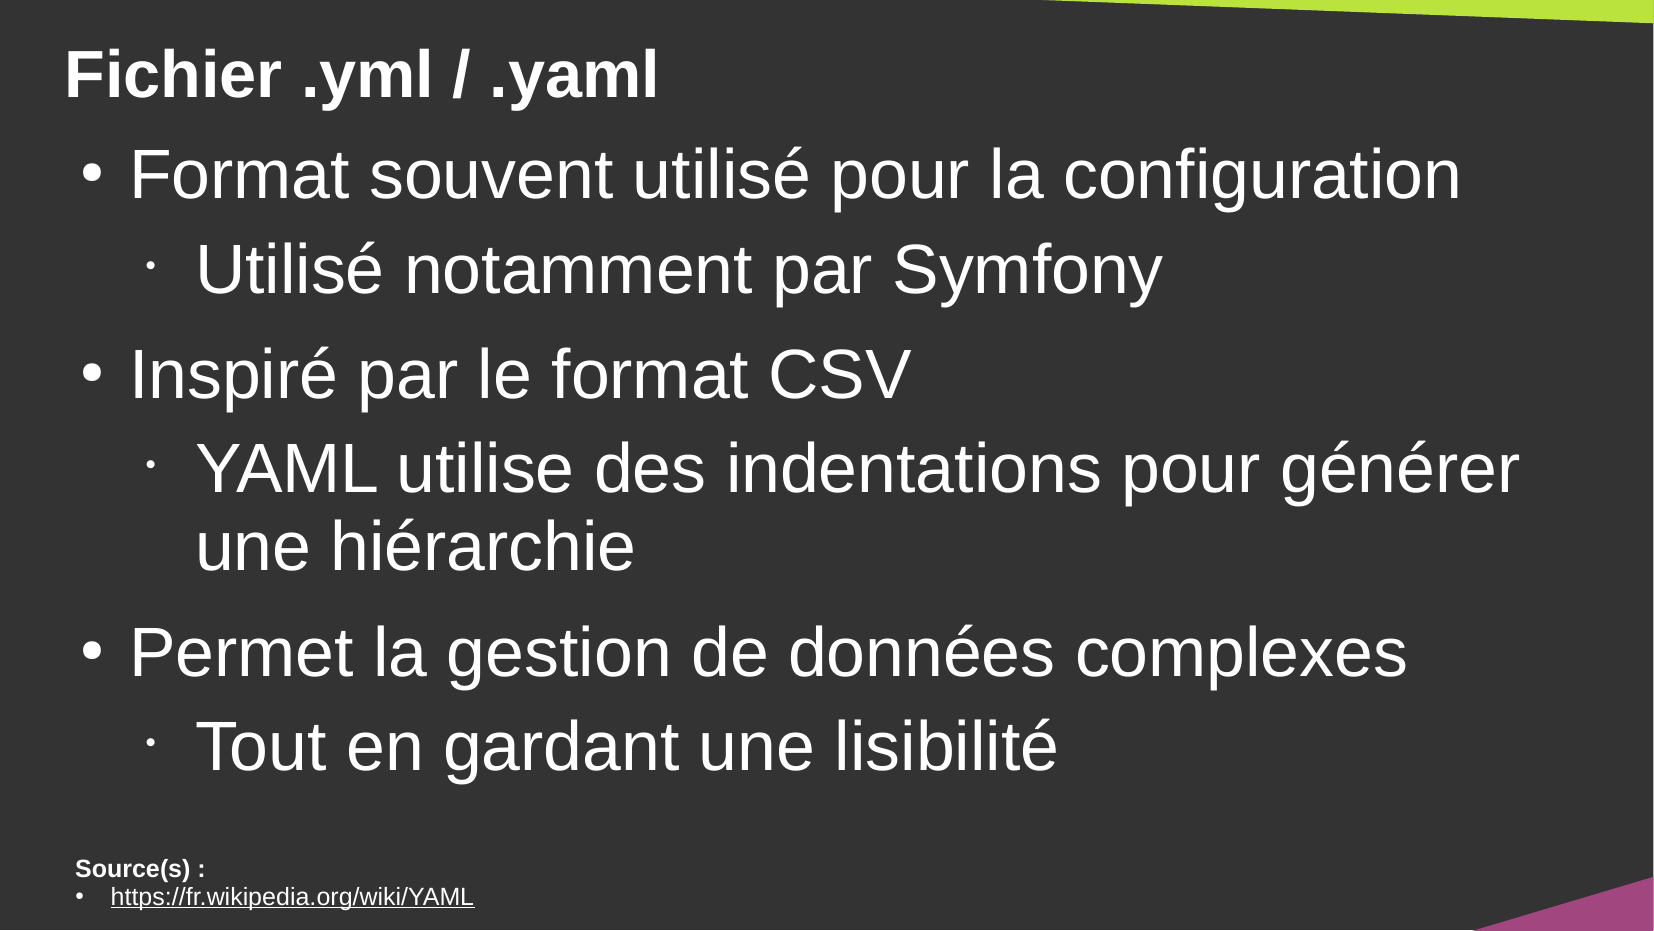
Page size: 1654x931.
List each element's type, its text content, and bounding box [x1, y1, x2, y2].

list Format souvent utilisé pour la configuration Utilisé notamment par Symfony Inspiré par le format CSV YAML utilise des indentations pour générer une hiérarchie Permet la gestion de données complexes Tout en gardant une lisibilité [63, 135, 1542, 792]
text_box [1042, 0, 1654, 24]
title Fichier .yml / .yaml [64, 37, 1105, 119]
text_box [1471, 876, 1654, 931]
text_box Source(s) : https://fr.wikipedia.org/wiki/YAML [60, 809, 1546, 919]
